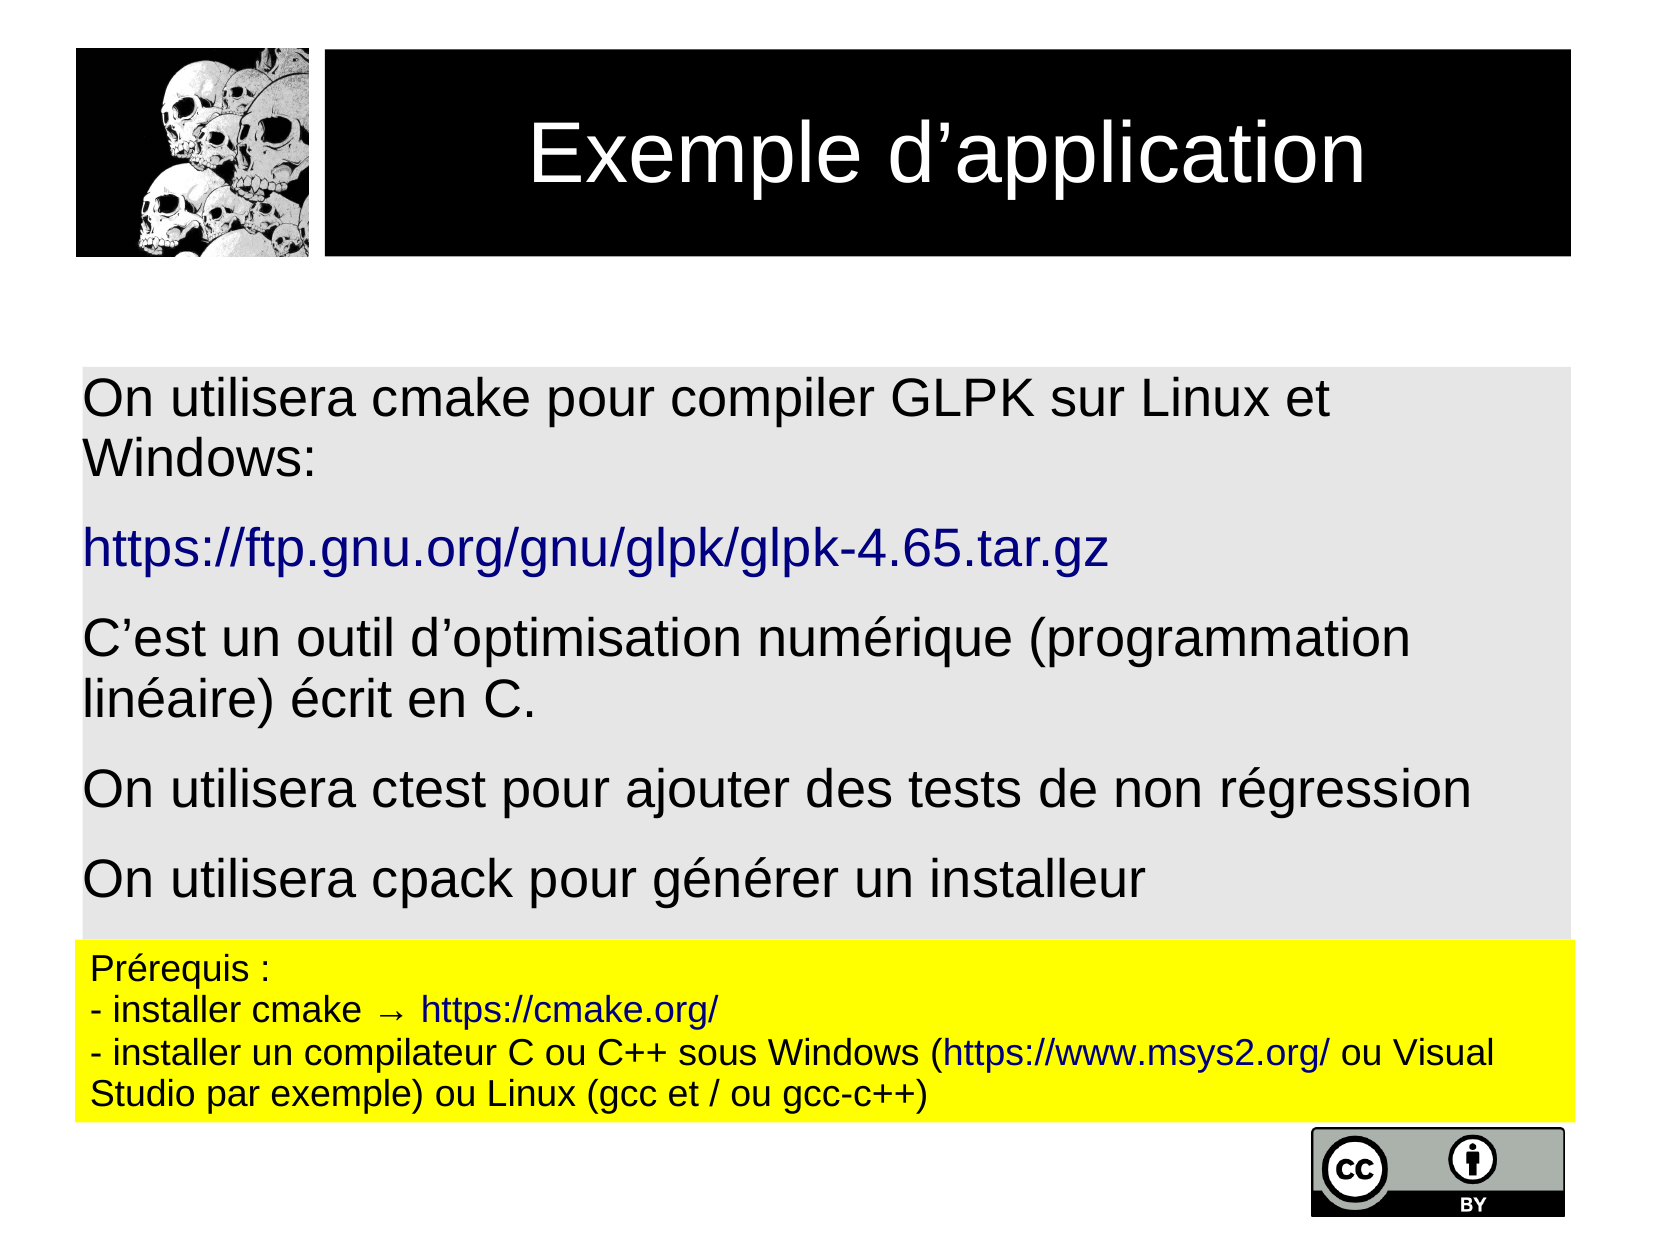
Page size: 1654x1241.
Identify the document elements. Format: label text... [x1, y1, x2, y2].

list On utilisera cmake pour compiler GLPK sur Linux et Windows: https://ftp.gnu.org/gnu/glpk/glpk-4.65.tar.gz C’est un outil d’optimisation numérique (programmation linéaire) écrit en C. On utilisera ctest pour ajouter des tests de non régression On utilisera cpack pour générer un installeur [82, 366, 1571, 939]
picture [76, 48, 309, 257]
picture [1311, 1127, 1565, 1217]
title Exemple d’application [324, 49, 1571, 257]
text_box Prérequis : - installer cmake → https://cmake.org/ - installer un compilateur C ou C++ sous Windows (https://www.msys2.org/ ou Visual Studio par exemple) ou Linux (gcc et / ou gcc-c++) [75, 939, 1576, 1123]
